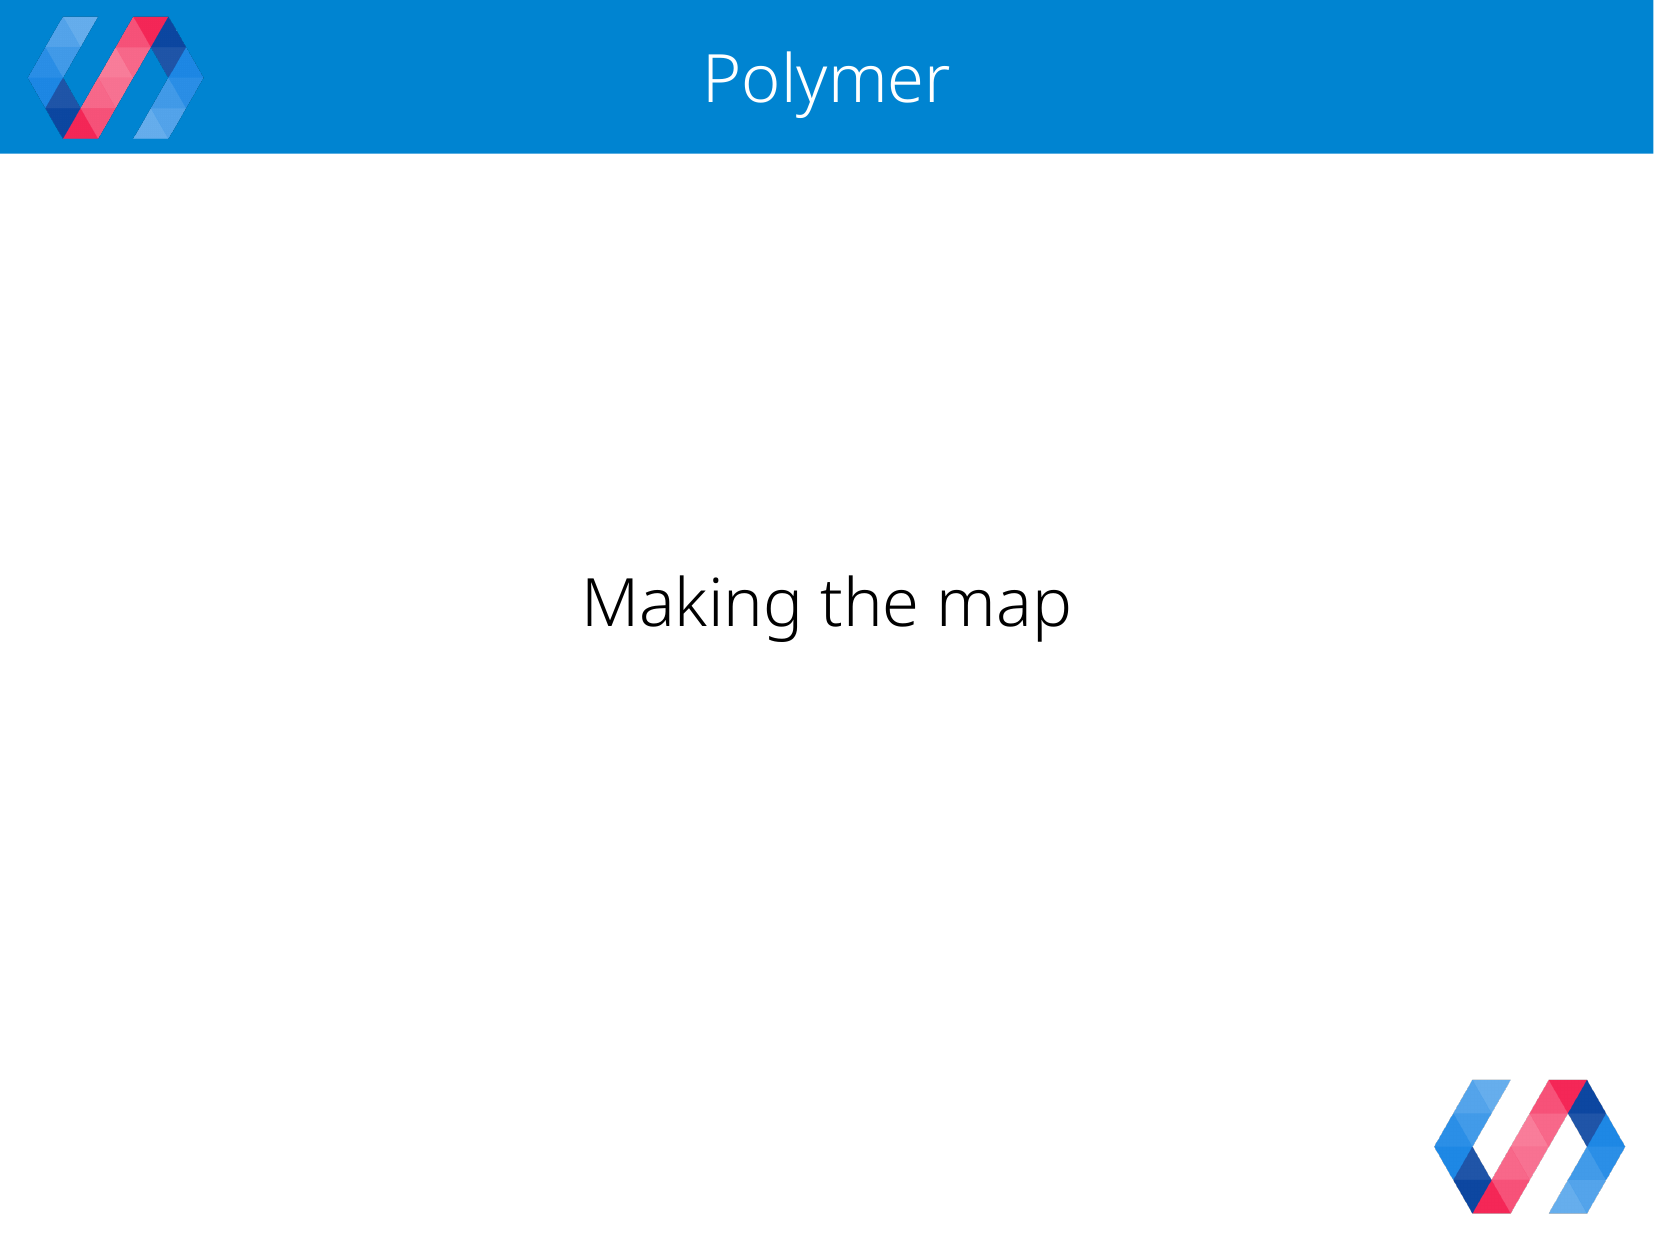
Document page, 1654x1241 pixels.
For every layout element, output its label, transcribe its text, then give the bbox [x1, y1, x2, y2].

text_box Making the map [82, 555, 1571, 1052]
picture [23, 13, 208, 142]
picture [1429, 1076, 1630, 1217]
title Polymer [0, 0, 1654, 154]
